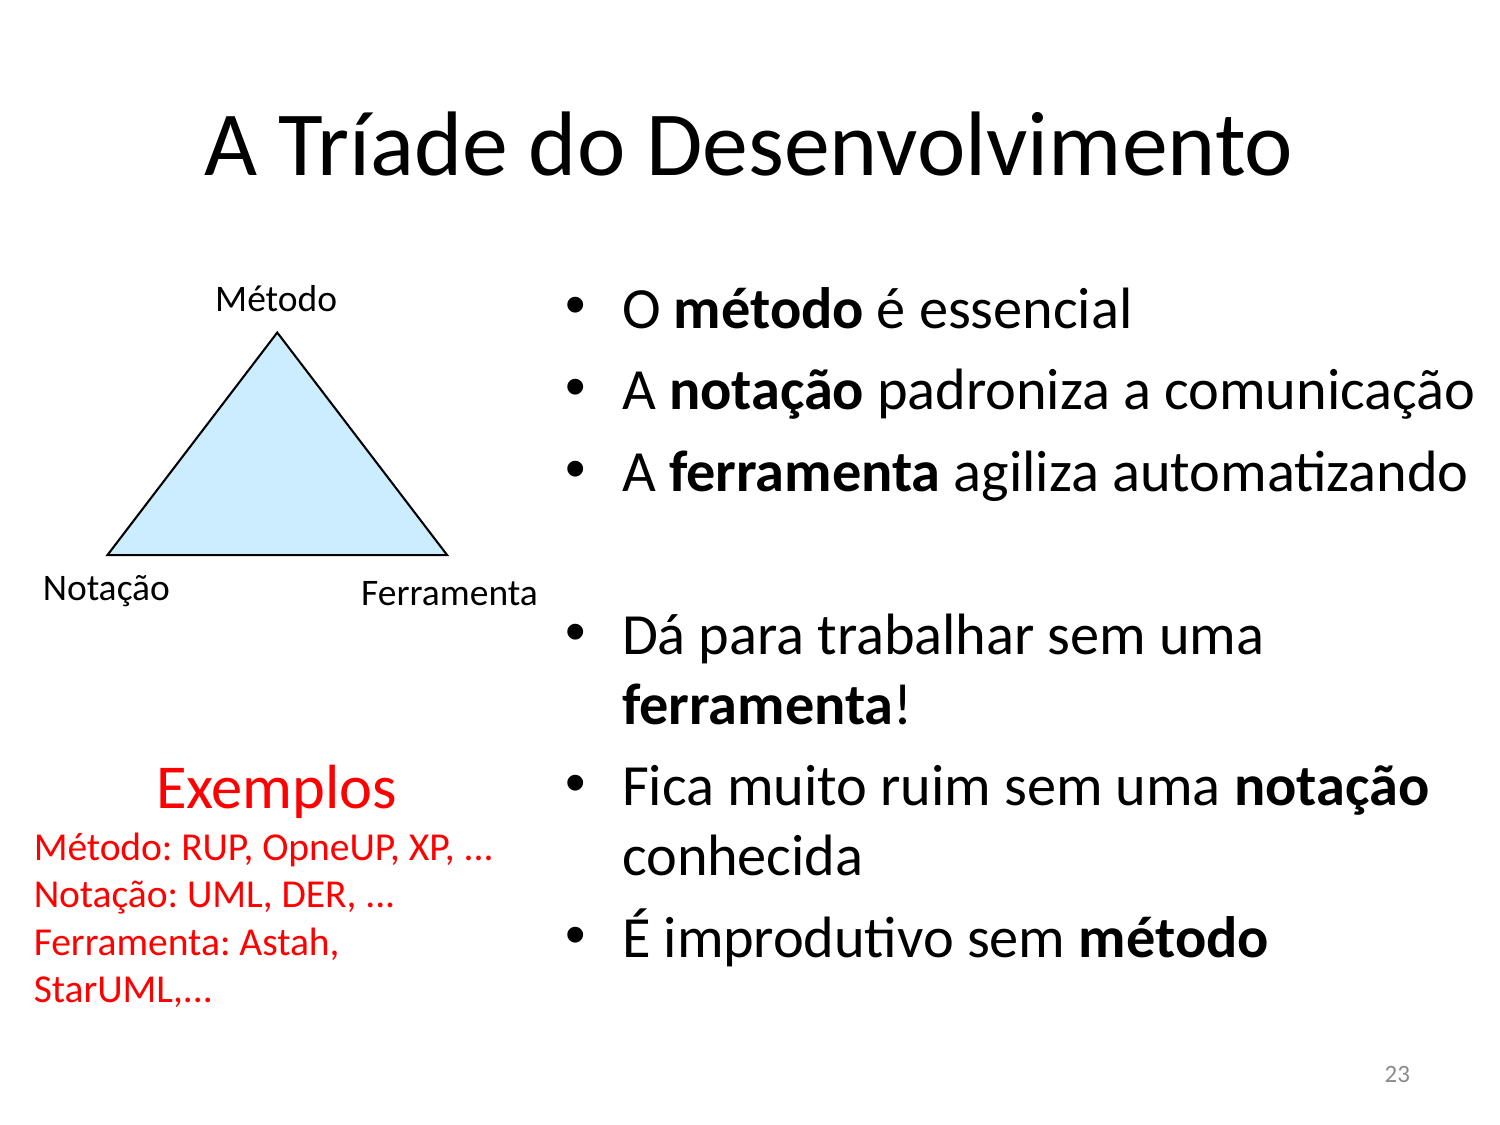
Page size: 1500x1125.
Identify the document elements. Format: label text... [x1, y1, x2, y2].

list O método é essencial A notação padroniza a comunicação A ferramenta agiliza automatizando Dá para trabalhar sem uma ferramenta! Fica muito ruim sem uma notação conhecida É improdutivo sem método [550, 262, 1500, 1005]
text_box Notação [28, 555, 186, 616]
text_box Exemplos Método: RUP, OpneUP, XP, ... Notação: UML, DER, ... Ferramenta: Astah, StarUML,... [18, 738, 535, 1018]
text_box Método [200, 266, 353, 326]
text_box Ferramenta [346, 560, 553, 621]
slide_number <número> [1074, 1042, 1425, 1103]
title A Tríade do Desenvolvimento [75, 45, 1425, 233]
text_box [107, 332, 448, 556]
